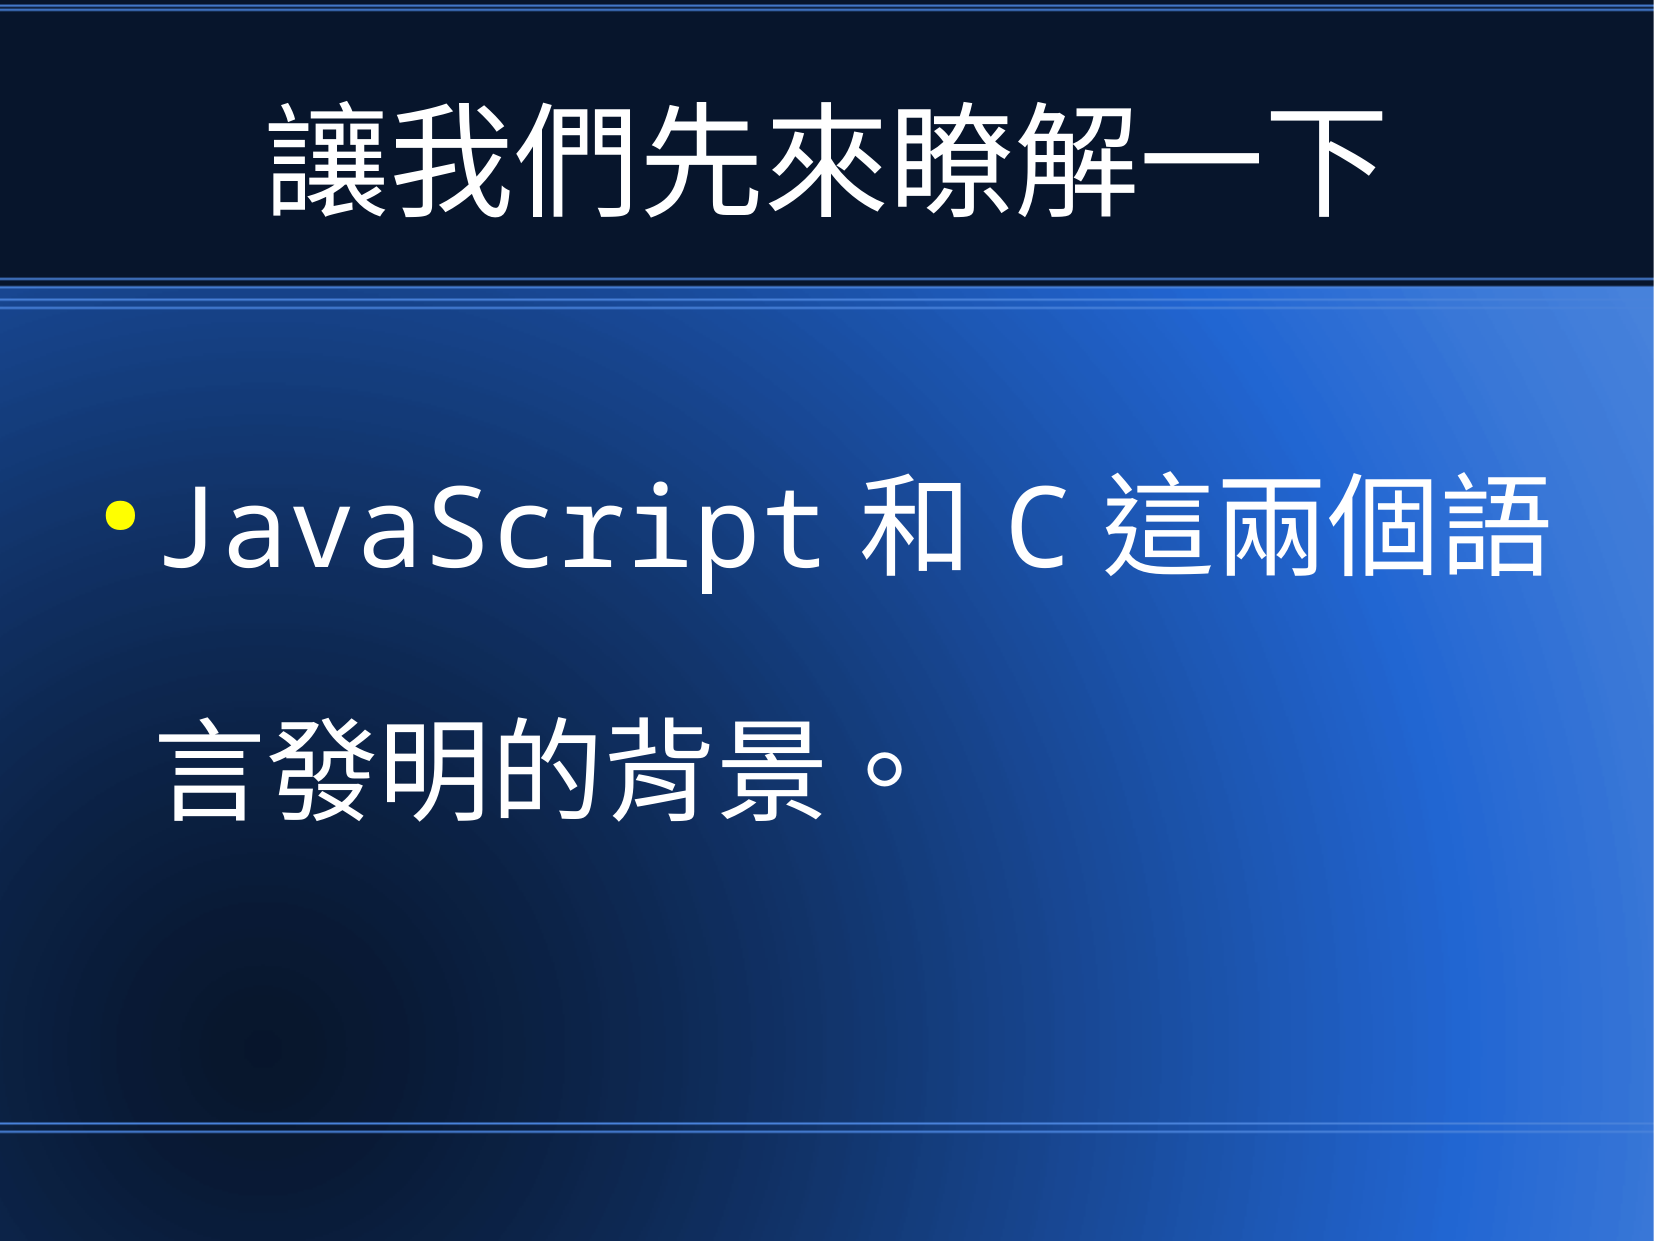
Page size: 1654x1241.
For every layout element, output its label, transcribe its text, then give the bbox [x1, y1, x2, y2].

title 讓我們先來瞭解一下 [82, 49, 1571, 257]
picture [0, 0, 1654, 1241]
list JavaScript和C這兩個語言發明的背景。 [82, 355, 1571, 1241]
